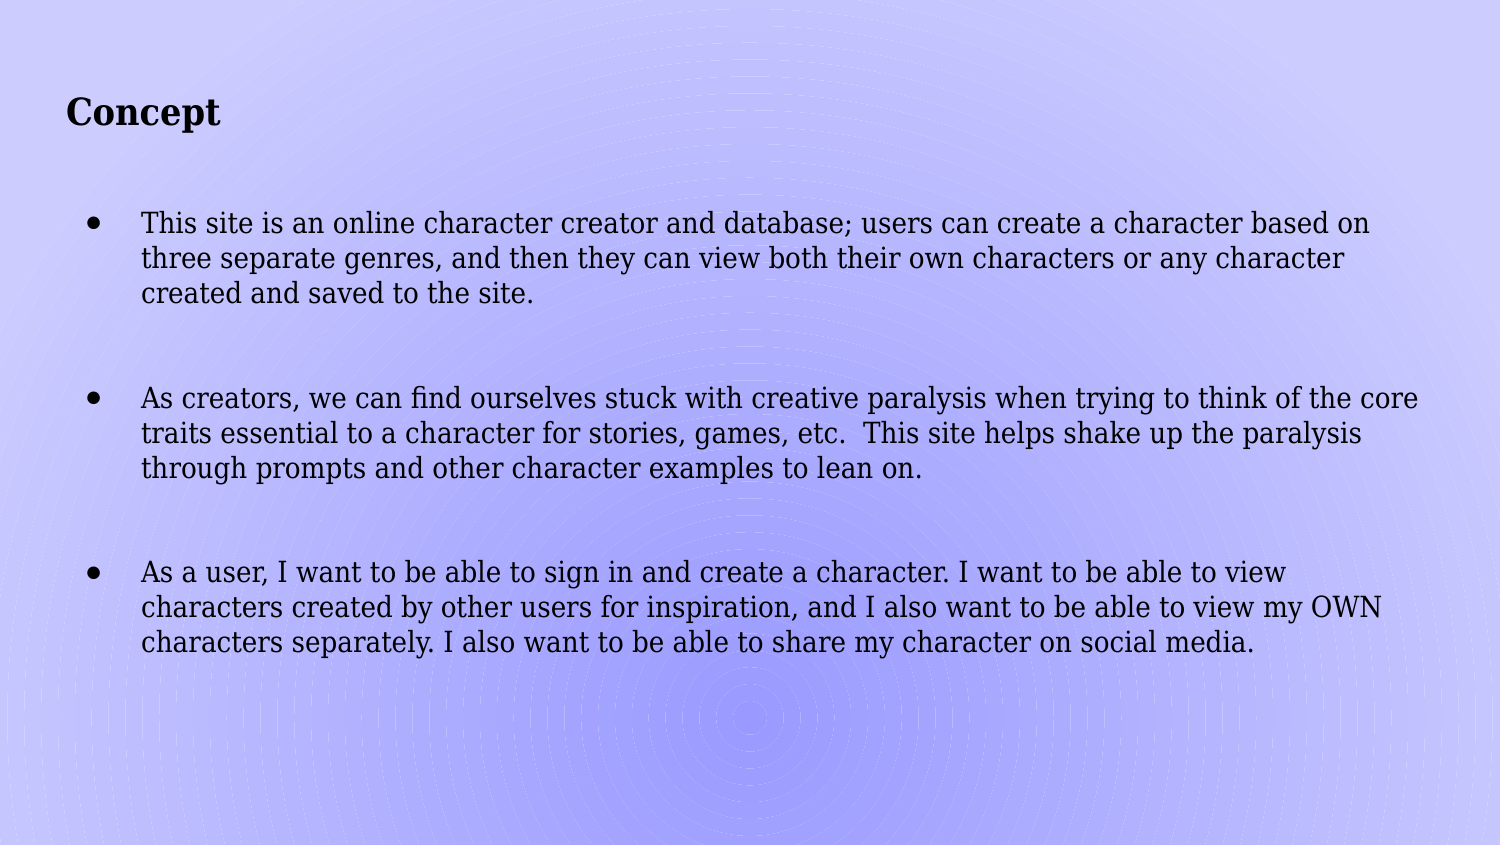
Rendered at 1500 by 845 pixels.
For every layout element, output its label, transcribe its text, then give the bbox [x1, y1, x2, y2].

title Concept [51, 73, 1449, 168]
list This site is an online character creator and database; users can create a character based on three separate genres, and then they can view both their own characters or any character created and saved to the site. As creators, we can find ourselves stuck with creative paralysis when trying to think of the core traits essential to a character for stories, games, etc. This site helps shake up the paralysis through prompts and other character examples to lean on. As a user, I want to be able to sign in and create a character. I want to be able to view characters created by other users for inspiration, and I also want to be able to view my OWN characters separately. I also want to be able to share my character on social media. [51, 189, 1449, 751]
